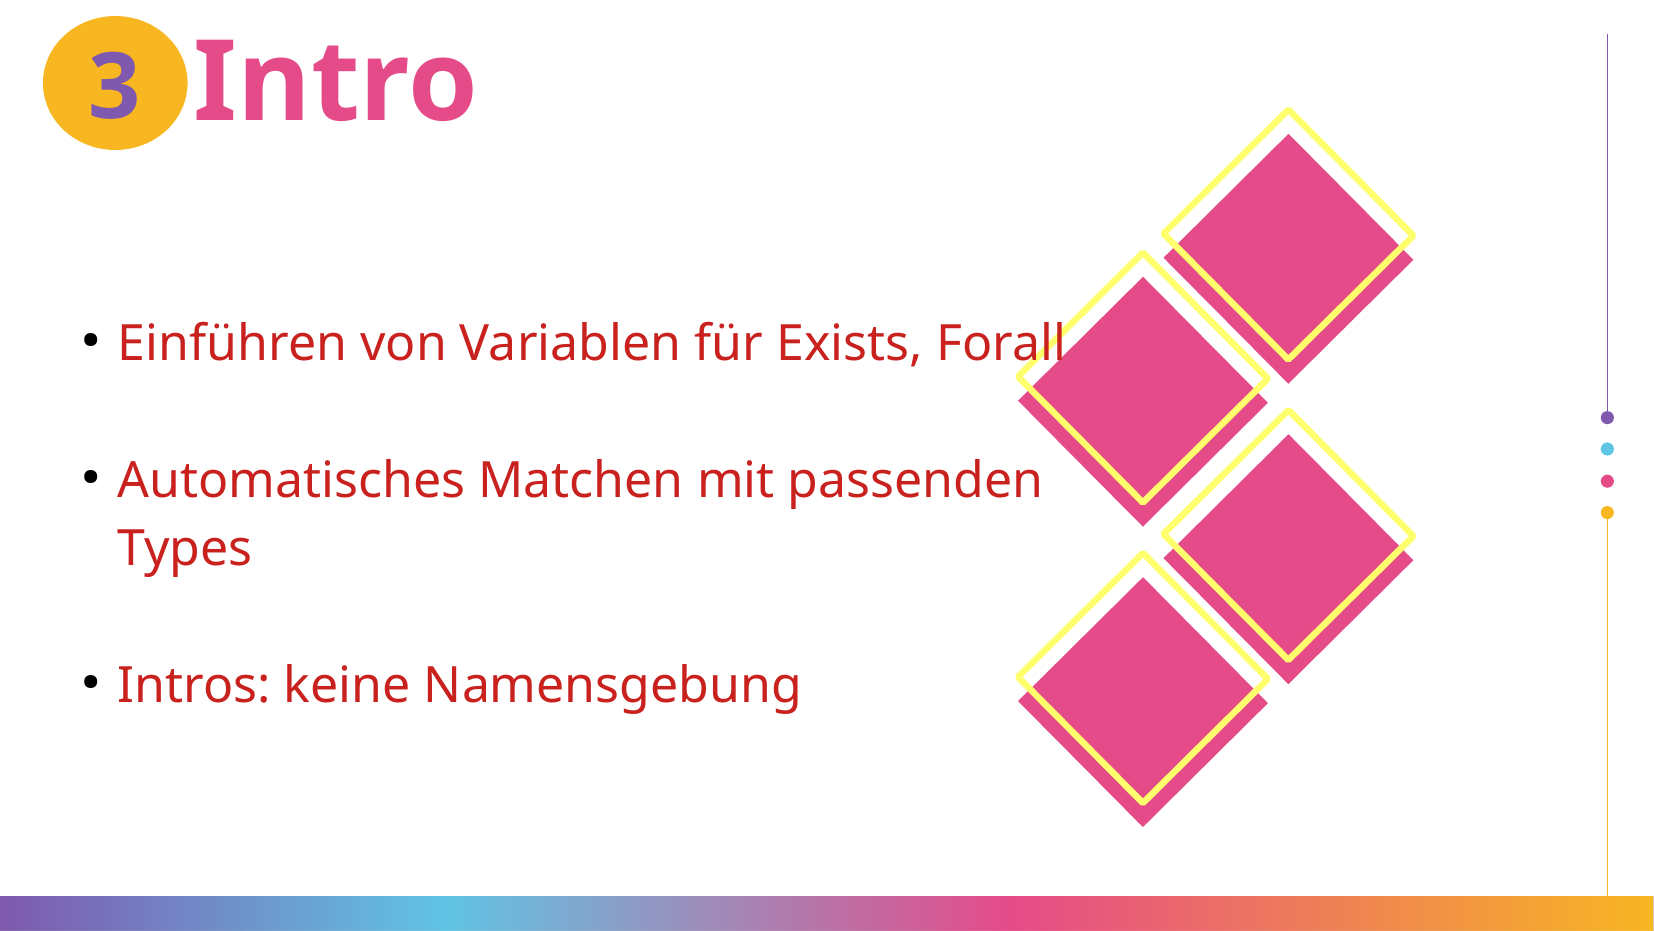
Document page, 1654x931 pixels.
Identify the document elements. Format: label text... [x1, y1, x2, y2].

picture [0, 896, 1654, 931]
text_box Einführen von Variablen für Exists, Forall Automatisches Matchen mit passenden Types Intros: keine Namensgebung [67, 300, 1010, 645]
title Intro [0, 0, 479, 154]
